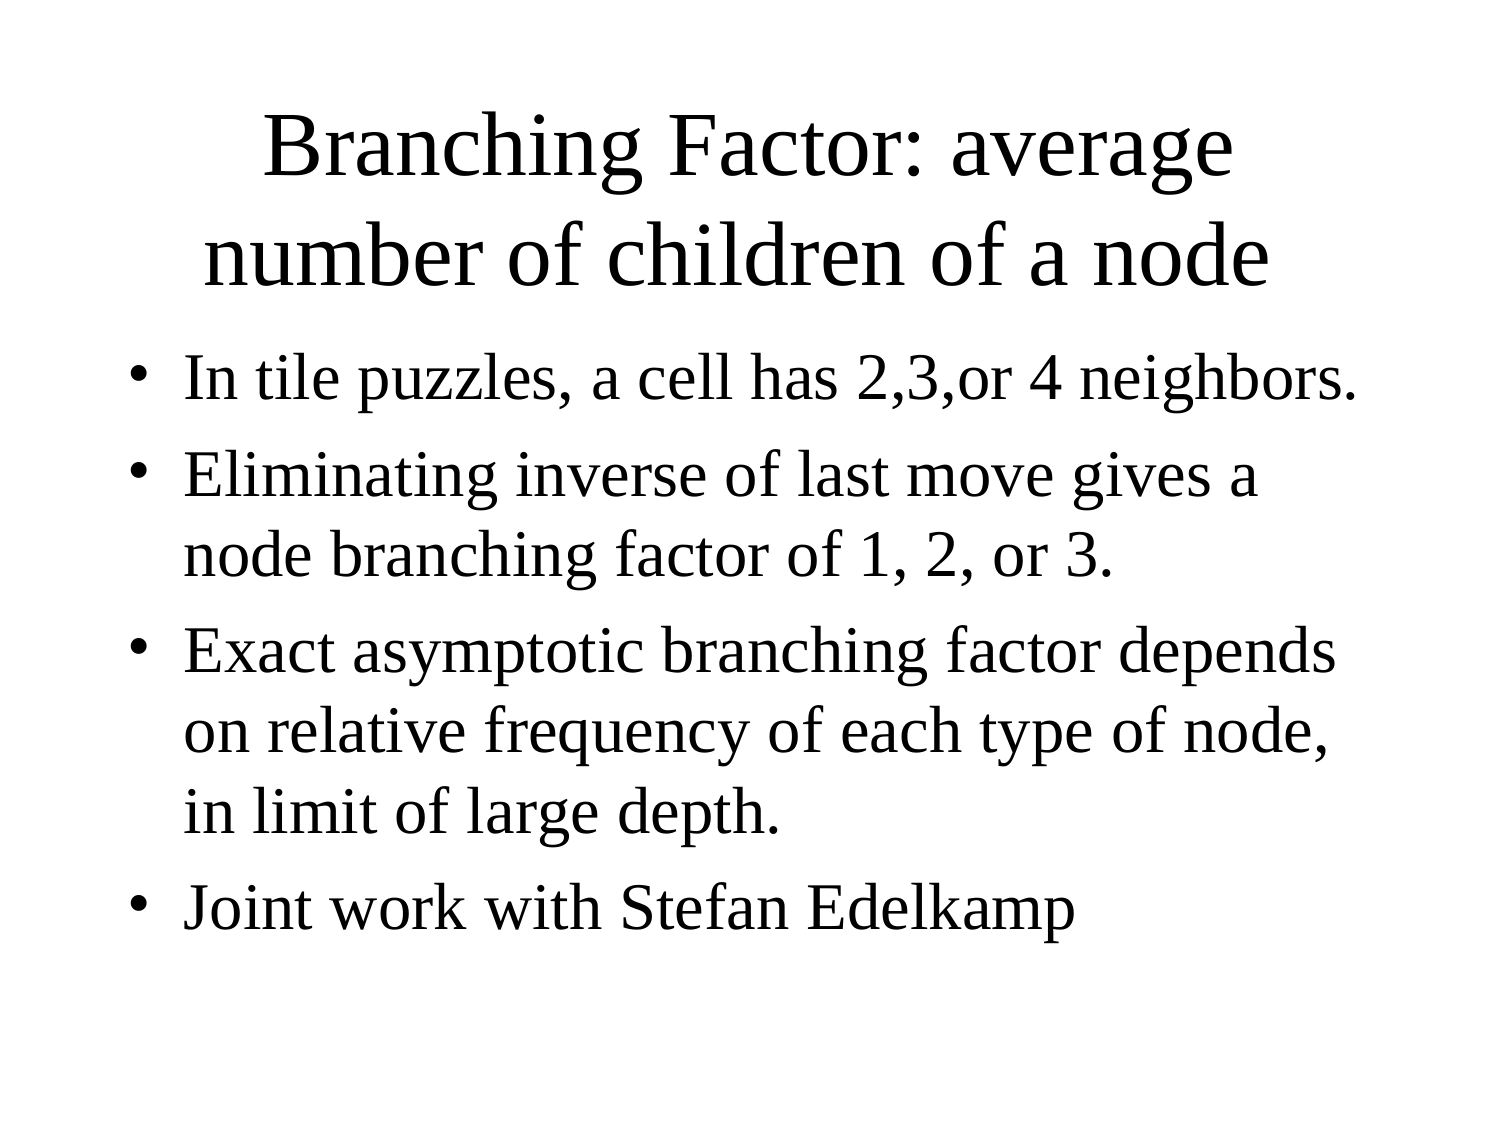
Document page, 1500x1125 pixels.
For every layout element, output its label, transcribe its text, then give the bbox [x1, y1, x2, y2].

title Branching Factor: average number of children of a node [112, 99, 1388, 288]
list In tile puzzles, a cell has 2,3,or 4 neighbors. Eliminating inverse of last move gives a node branching factor of 1, 2, or 3. Exact asymptotic branching factor depends on relative frequency of each type of node, in limit of large depth. Joint work with Stefan Edelkamp [112, 324, 1388, 1000]
